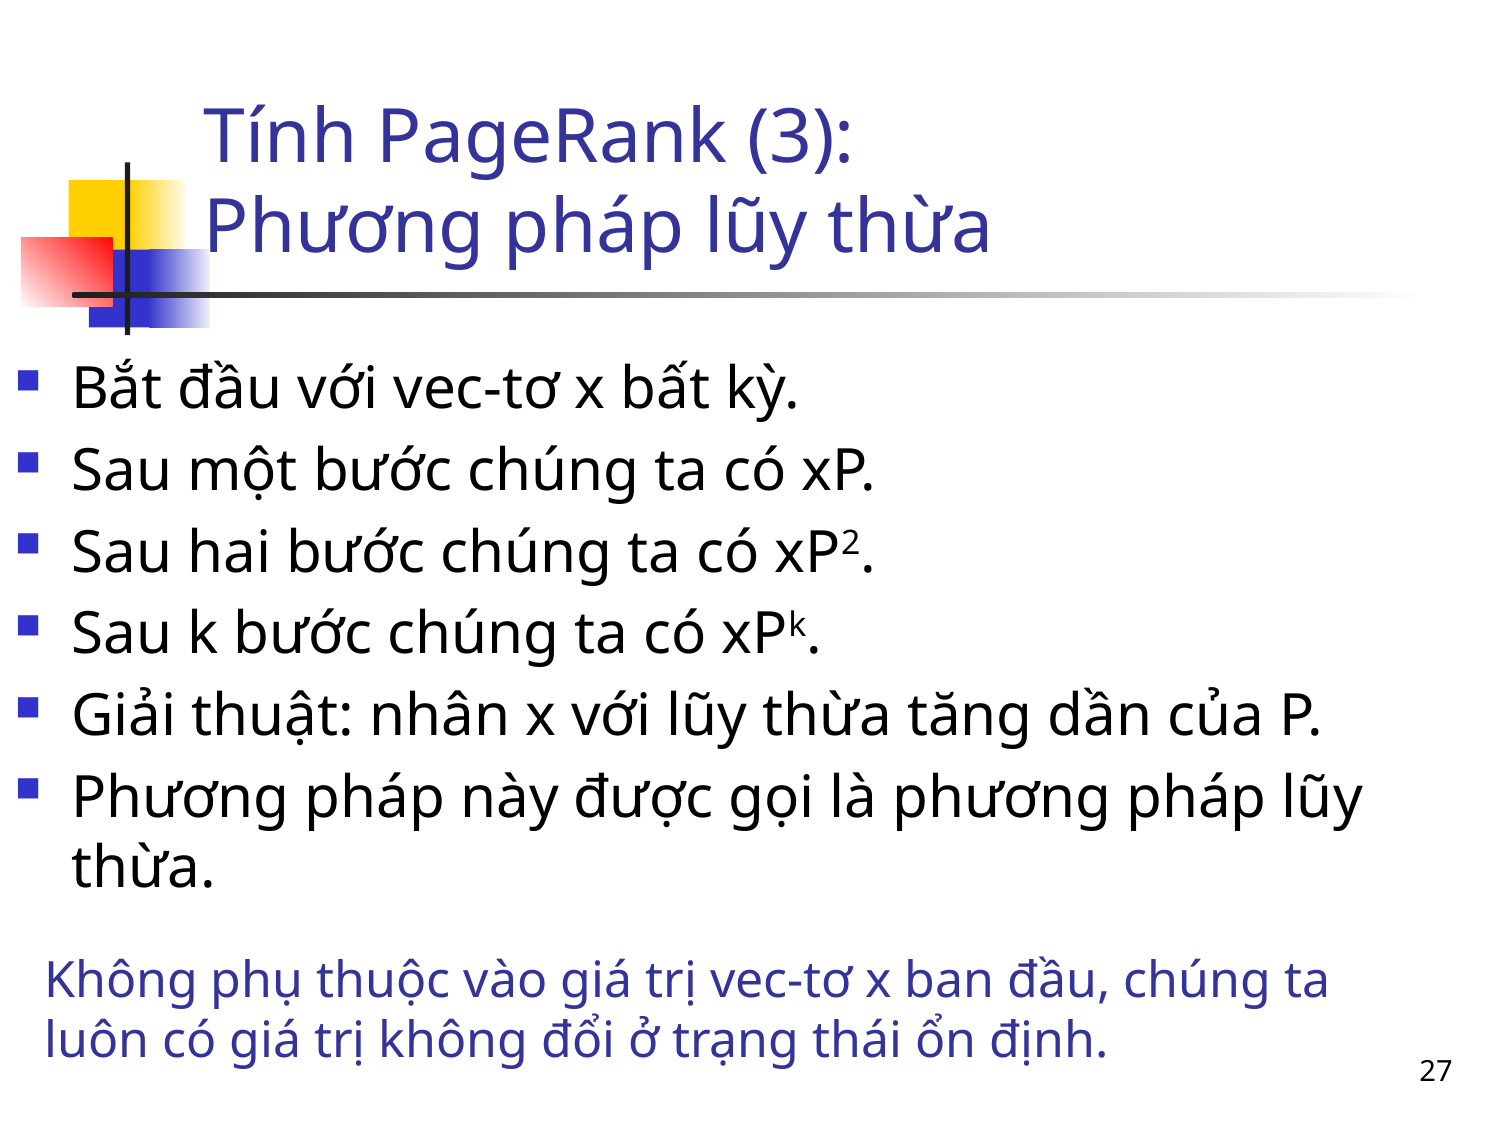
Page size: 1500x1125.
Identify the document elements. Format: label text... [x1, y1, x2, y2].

slide_number <number> [1155, 1024, 1468, 1100]
text_box Không phụ thuộc vào giá trị vec-tơ x ban đầu, chúng ta luôn có giá trị không đổi ở trạng thái ổn định. [29, 940, 1436, 1076]
list Bắt đầu với vec-tơ x bất kỳ. Sau một bước chúng ta có xP. Sau hai bước chúng ta có xP2. Sau k bước chúng ta có xPk. Giải thuật: nhân x với lũy thừa tăng dần của P. Phương pháp này được gọi là phương pháp lũy thừa. [0, 342, 1468, 870]
title Tính PageRank (3): Phương pháp lũy thừa [188, 35, 1468, 275]
